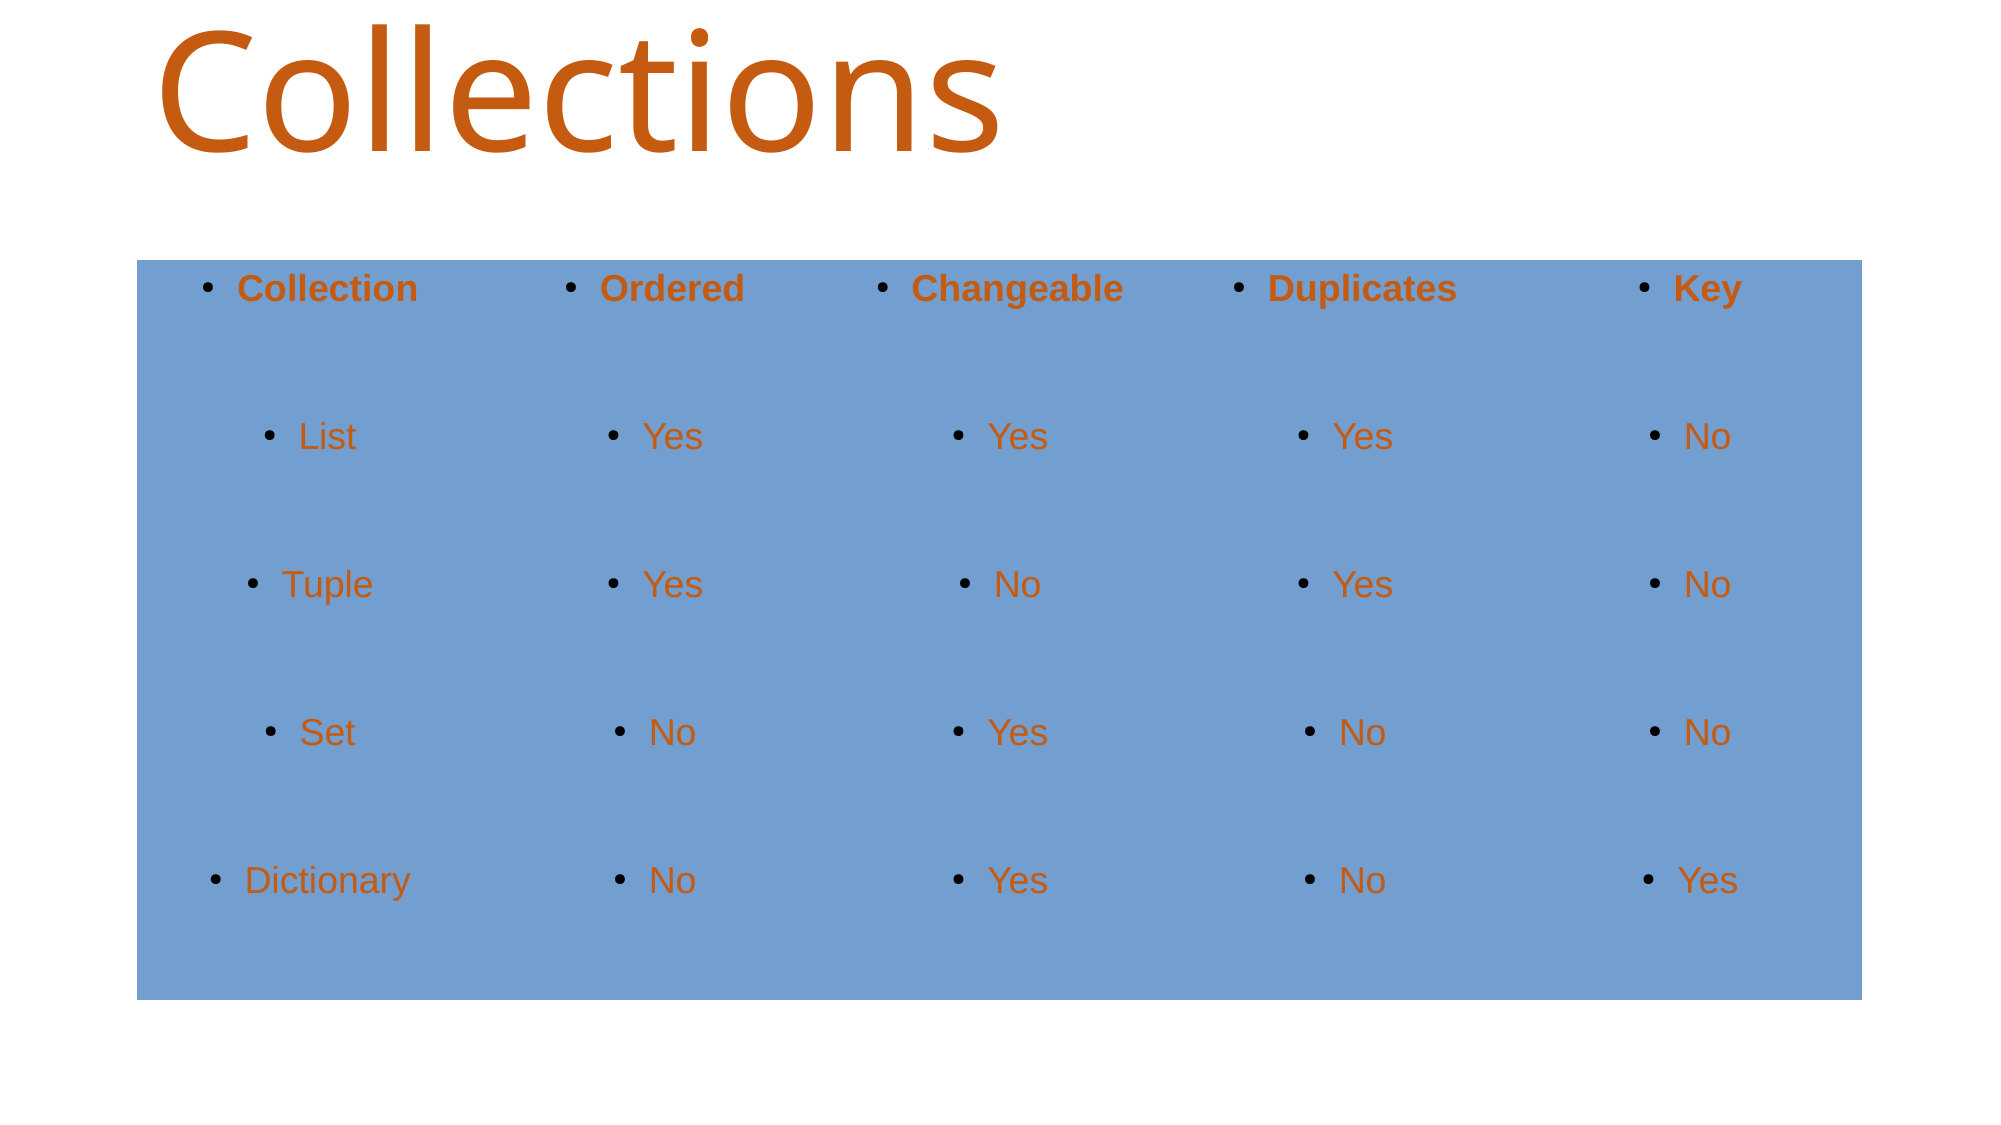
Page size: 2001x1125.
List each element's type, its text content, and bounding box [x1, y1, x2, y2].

table_cell Yes [482, 556, 827, 704]
table_header Changeable [827, 260, 1172, 408]
table_cell Yes [827, 852, 1172, 1000]
table_cell No [482, 704, 827, 852]
table_cell Yes [827, 704, 1172, 852]
table_cell List [137, 408, 482, 556]
table_cell Yes [1172, 556, 1517, 704]
table_header Collection [137, 260, 482, 408]
table_cell No [482, 852, 827, 1000]
table_cell No [1517, 704, 1862, 852]
table_cell Dictionary [137, 852, 482, 1000]
table_cell Yes [1517, 852, 1862, 1000]
table_header Ordered [482, 260, 827, 408]
table_cell No [827, 556, 1172, 704]
table_cell Set [137, 704, 482, 852]
table_cell Yes [1172, 408, 1517, 556]
table_cell No [1172, 704, 1517, 852]
table_cell Yes [827, 408, 1172, 556]
list Collections [137, 0, 1863, 1014]
table_cell Tuple [137, 556, 482, 704]
table_header Duplicates [1172, 260, 1517, 408]
table_cell No [1172, 852, 1517, 1000]
table_cell No [1517, 556, 1862, 704]
table_cell Yes [482, 408, 827, 556]
table_cell No [1517, 408, 1862, 556]
table_header Key [1517, 260, 1862, 408]
